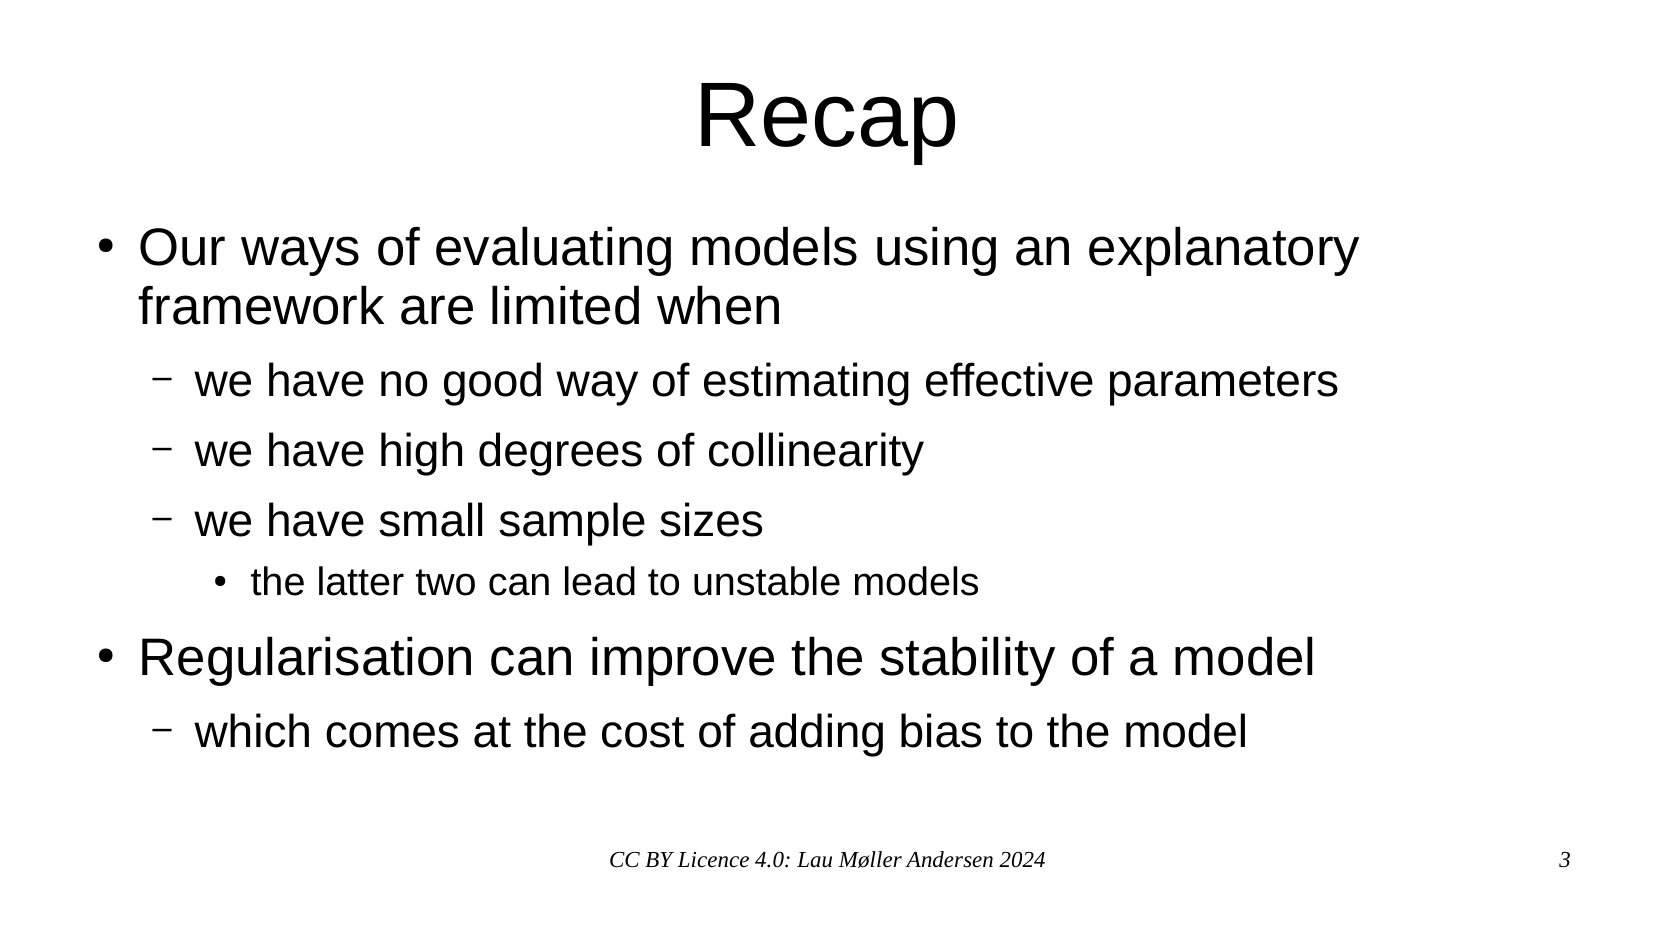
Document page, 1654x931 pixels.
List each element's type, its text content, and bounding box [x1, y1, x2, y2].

title Recap [82, 37, 1571, 193]
list Our ways of evaluating models using an explanatory framework are limited when we have no good way of estimating effective parameters we have high degrees of collinearity we have small sample sizes the latter two can lead to unstable models Regularisation can improve the stability of a model which comes at the cost of adding bias to the model [82, 217, 1571, 758]
